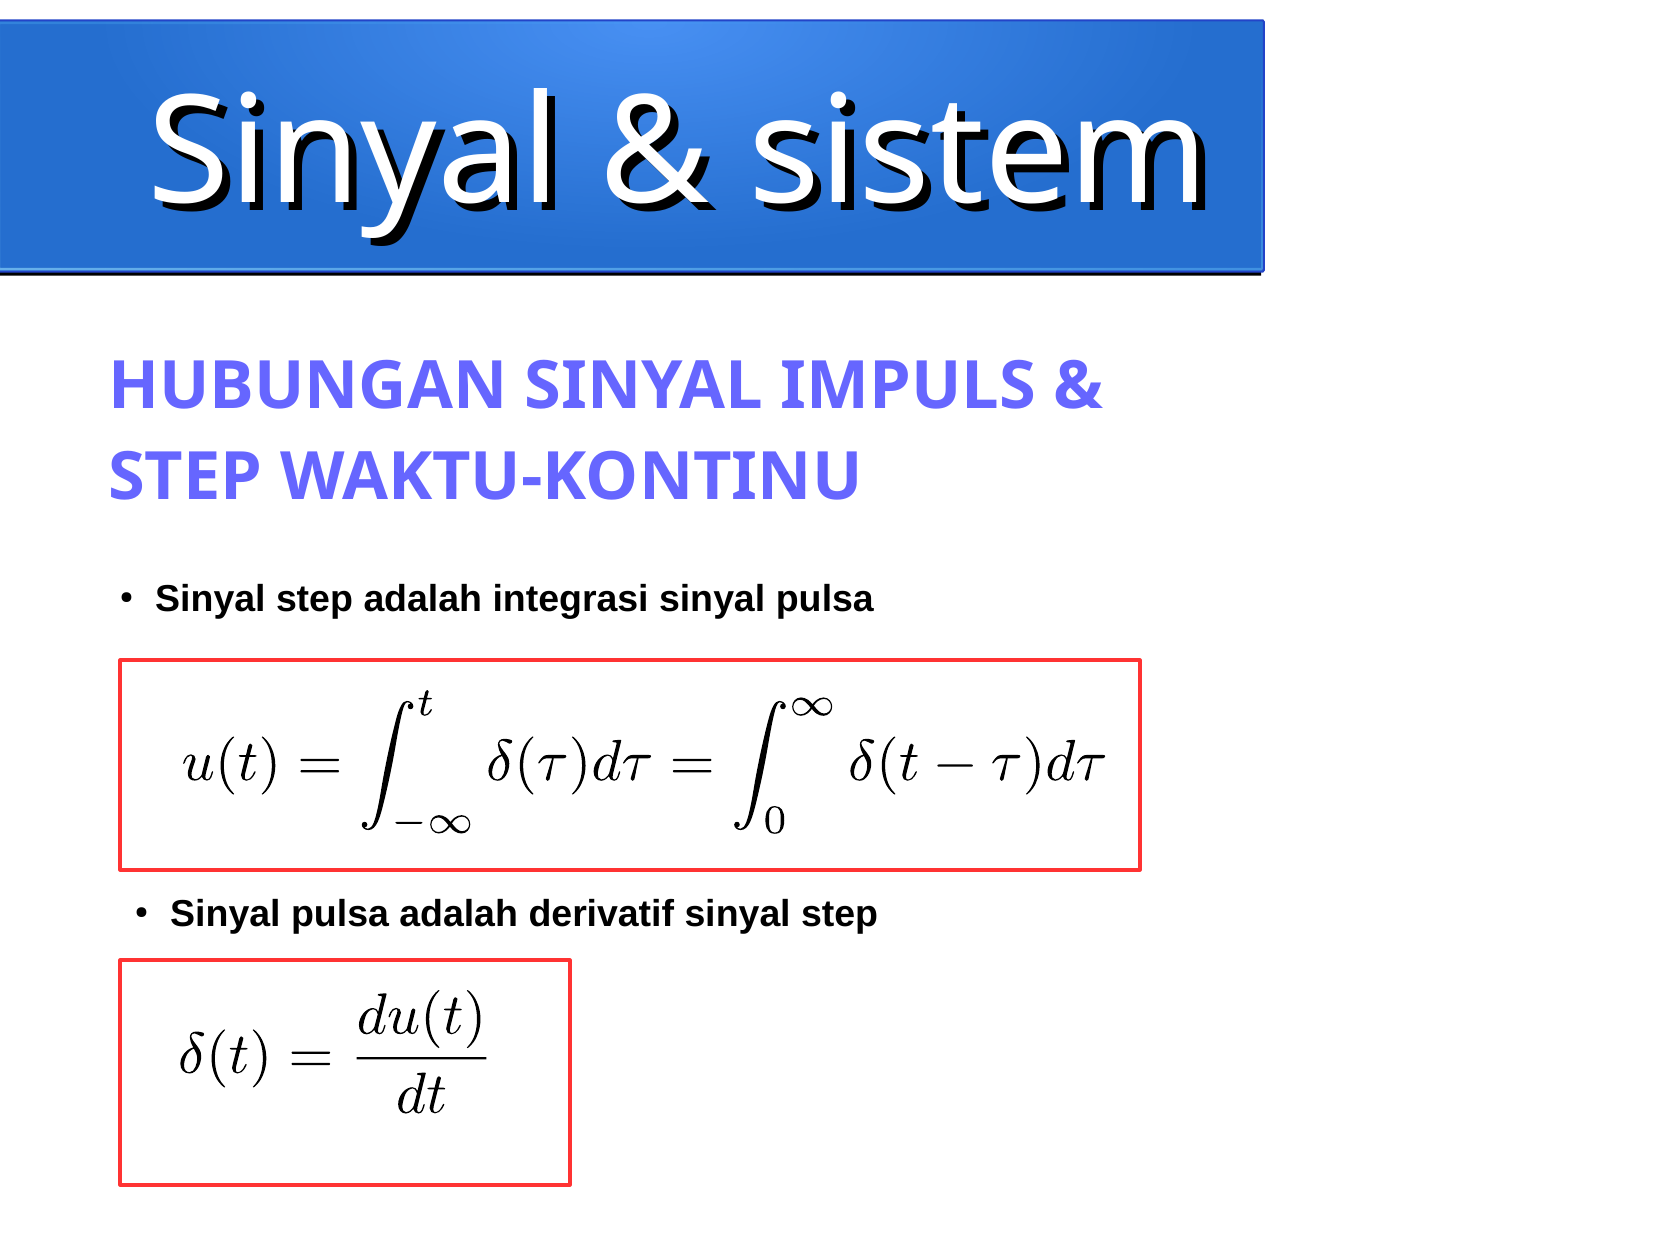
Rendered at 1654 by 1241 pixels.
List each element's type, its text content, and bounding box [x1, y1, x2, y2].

text_box [177, 990, 487, 1114]
text_box Sinyal step adalah integrasi sinyal pulsa [105, 570, 900, 627]
text_box [181, 690, 1108, 838]
text_box HUBUNGAN SINYAL IMPULS & STEP WAKTU-KONTINU [93, 330, 1291, 495]
text_box Sinyal pulsa adalah derivatif sinyal step [120, 885, 894, 942]
text_box Sinyal & sistem [147, 60, 1216, 229]
